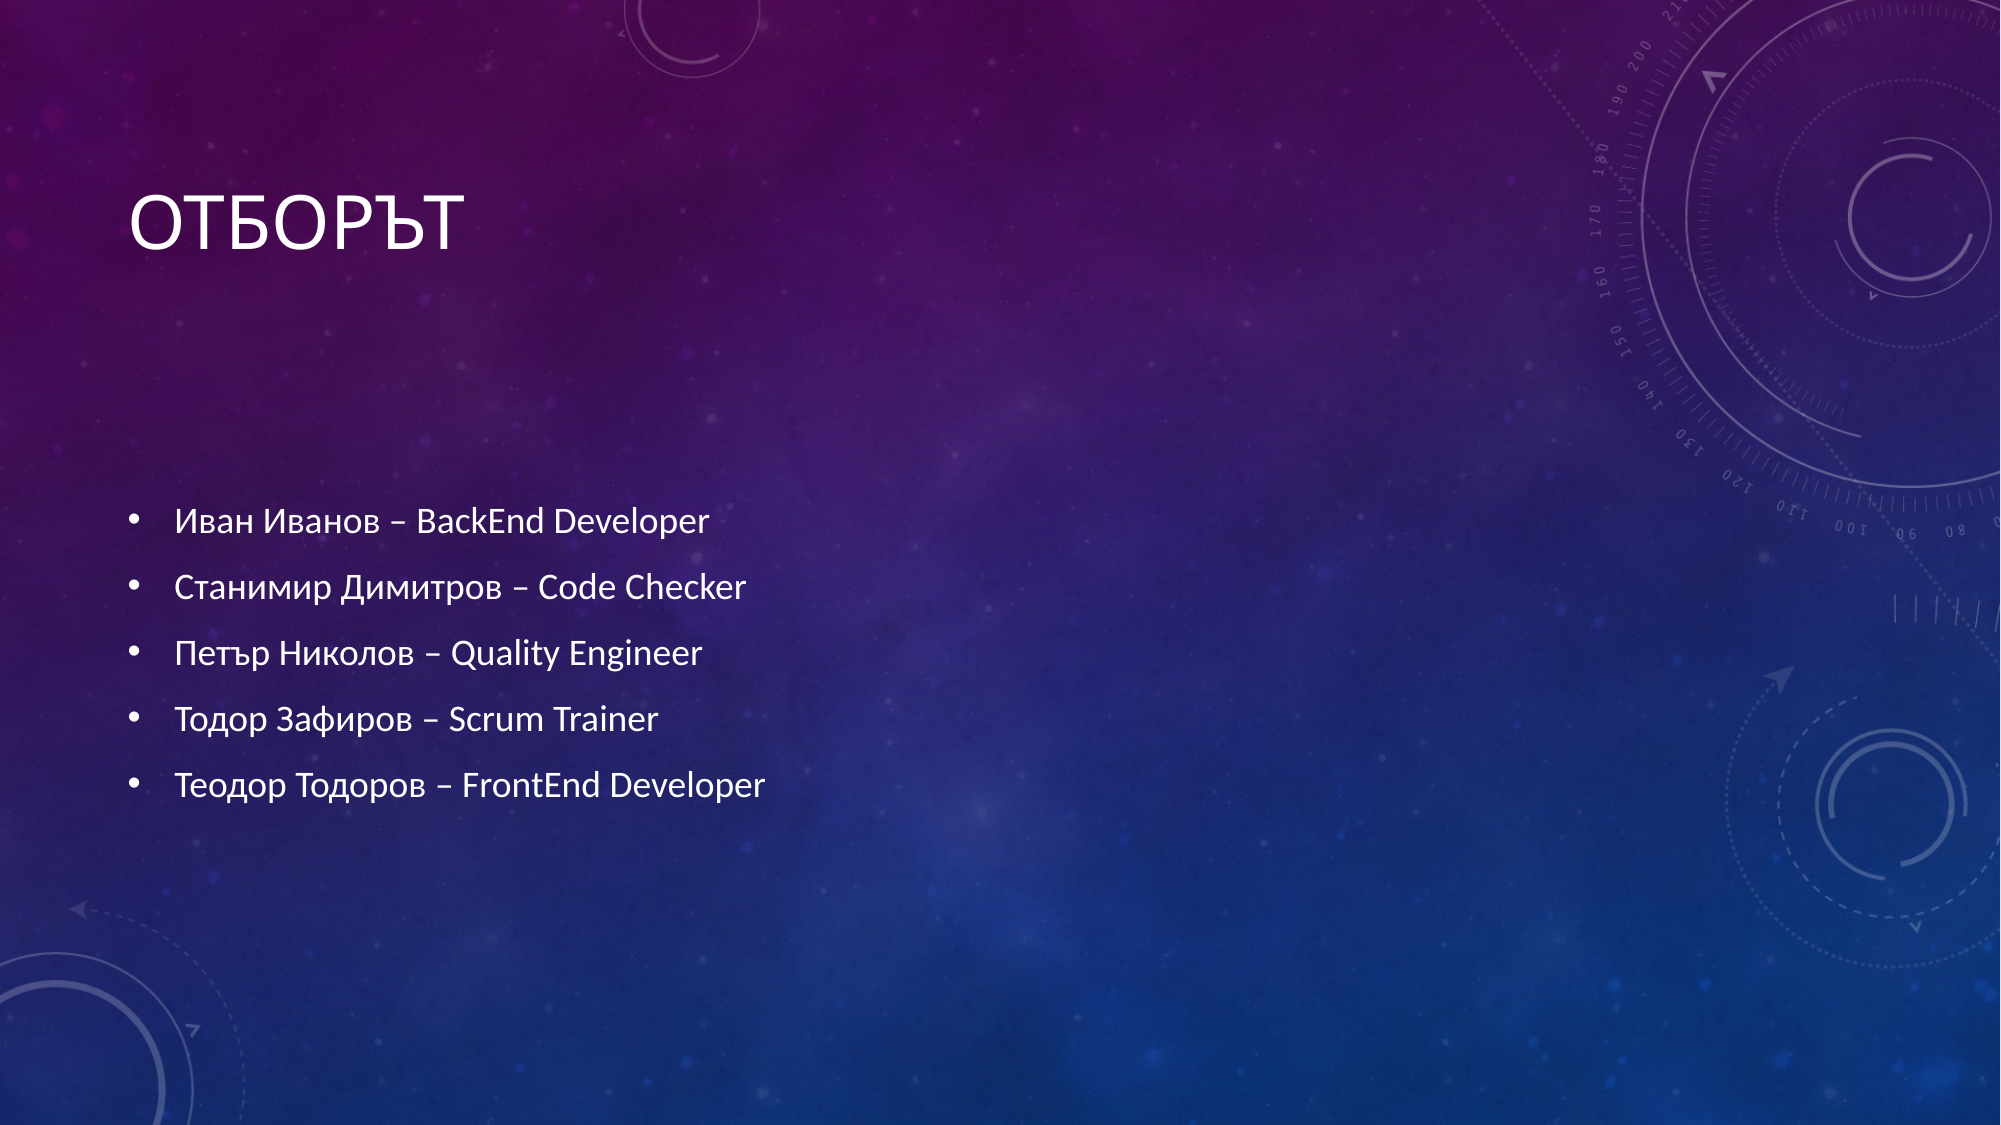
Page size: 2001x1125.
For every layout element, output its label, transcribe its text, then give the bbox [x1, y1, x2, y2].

list Иван Иванов – BackEnd Developer Станимир Димитров – Code Checker Петър Николов – Quality Engineer Тодор Зафиров – Scrum Trainer Теодор Тодоров – FrontEnd Developer [112, 351, 1775, 950]
title ОТборът [112, 99, 1775, 339]
